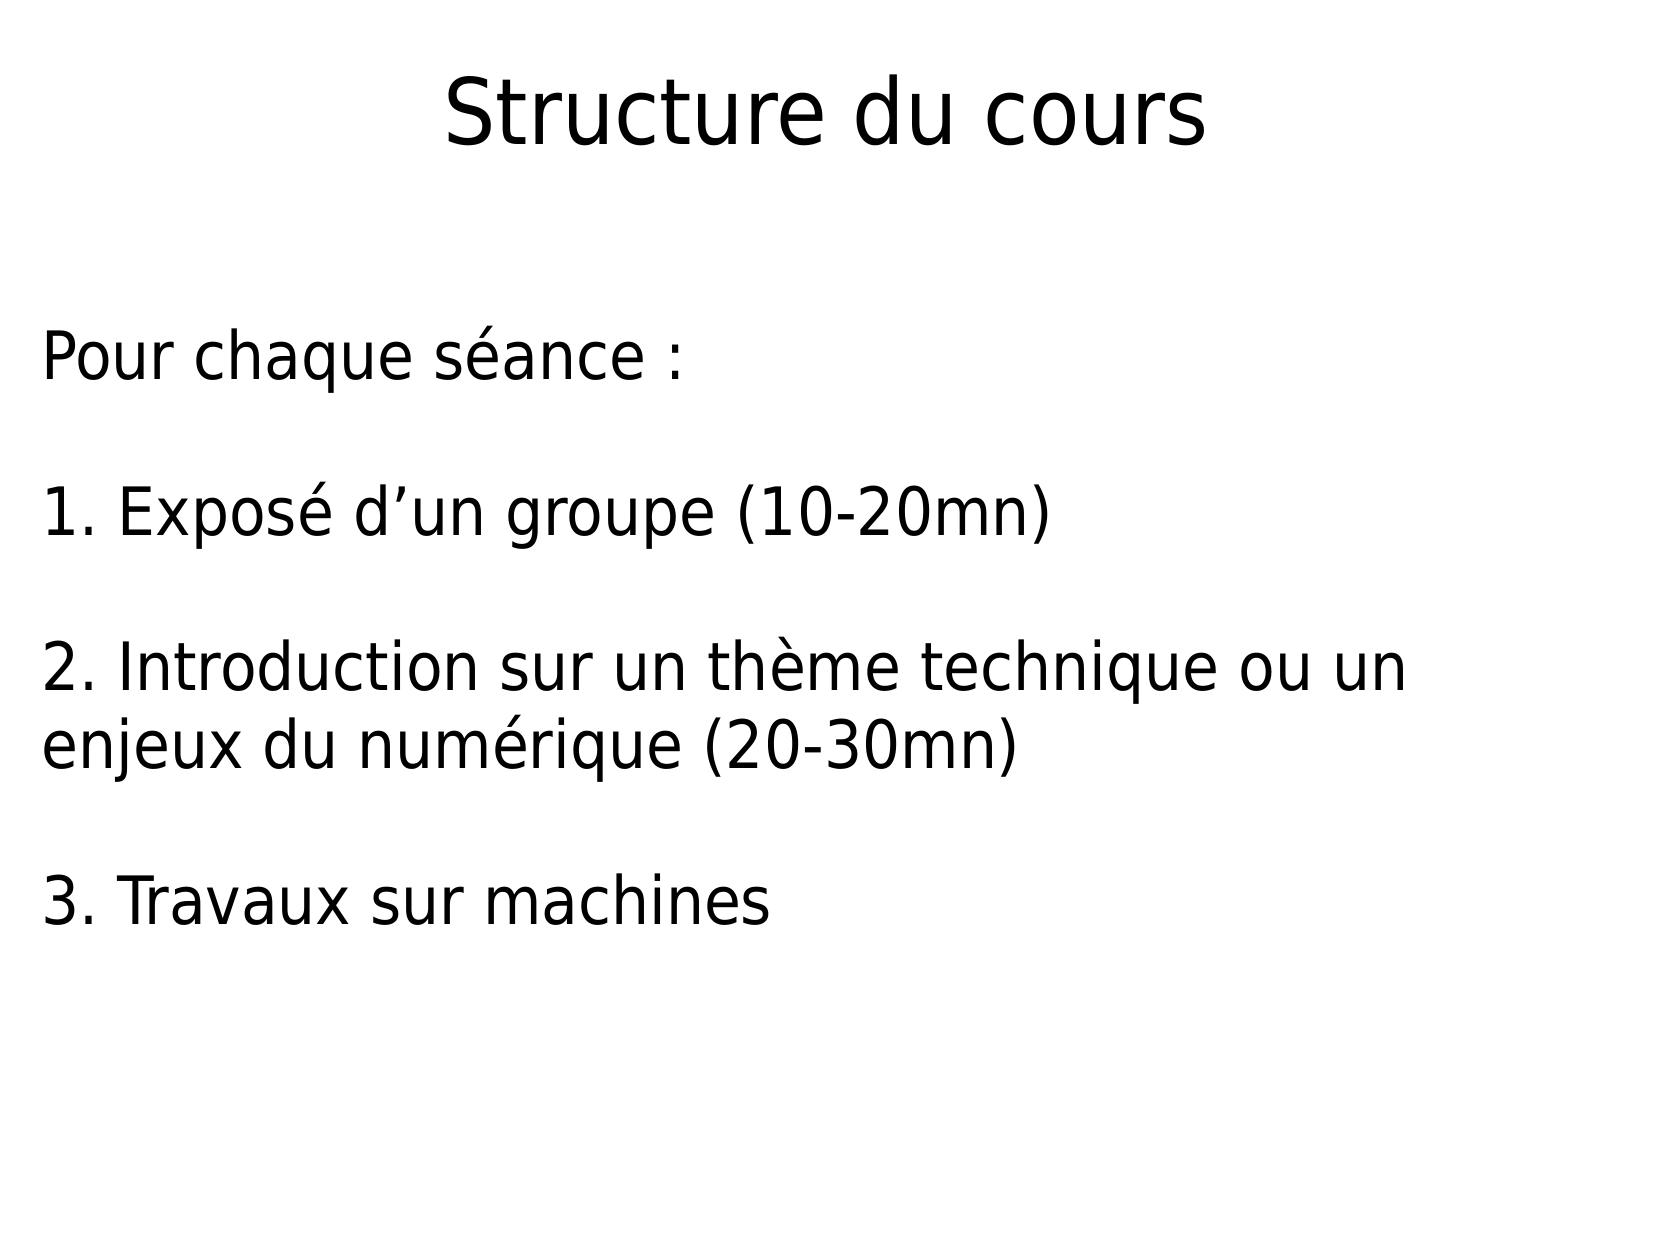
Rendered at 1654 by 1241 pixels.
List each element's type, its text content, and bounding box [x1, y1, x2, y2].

title Structure du cours [41, 12, 1613, 214]
title Pour chaque séance : 1. Exposé d’un groupe (10-20mn) 2. Introduction sur un thème technique ou un enjeux du numérique (20-30mn) 3. Travaux sur machines [41, 240, 1613, 1201]
